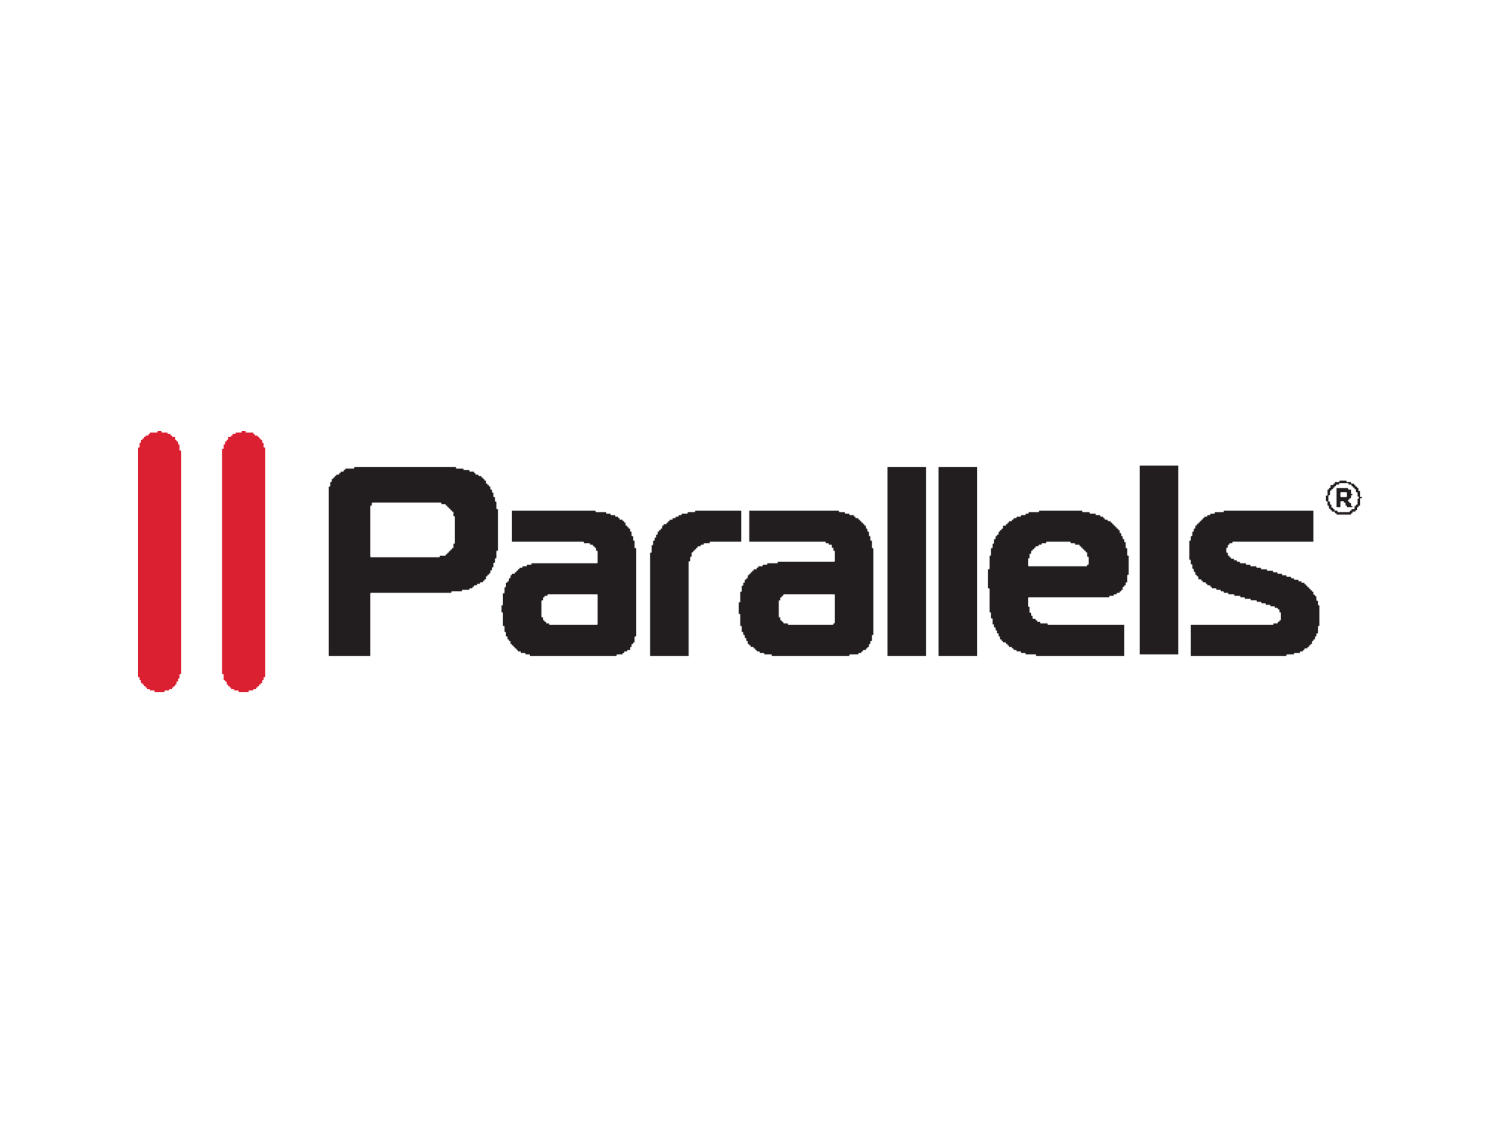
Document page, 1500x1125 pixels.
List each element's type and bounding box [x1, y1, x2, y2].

picture [138, 431, 1362, 694]
